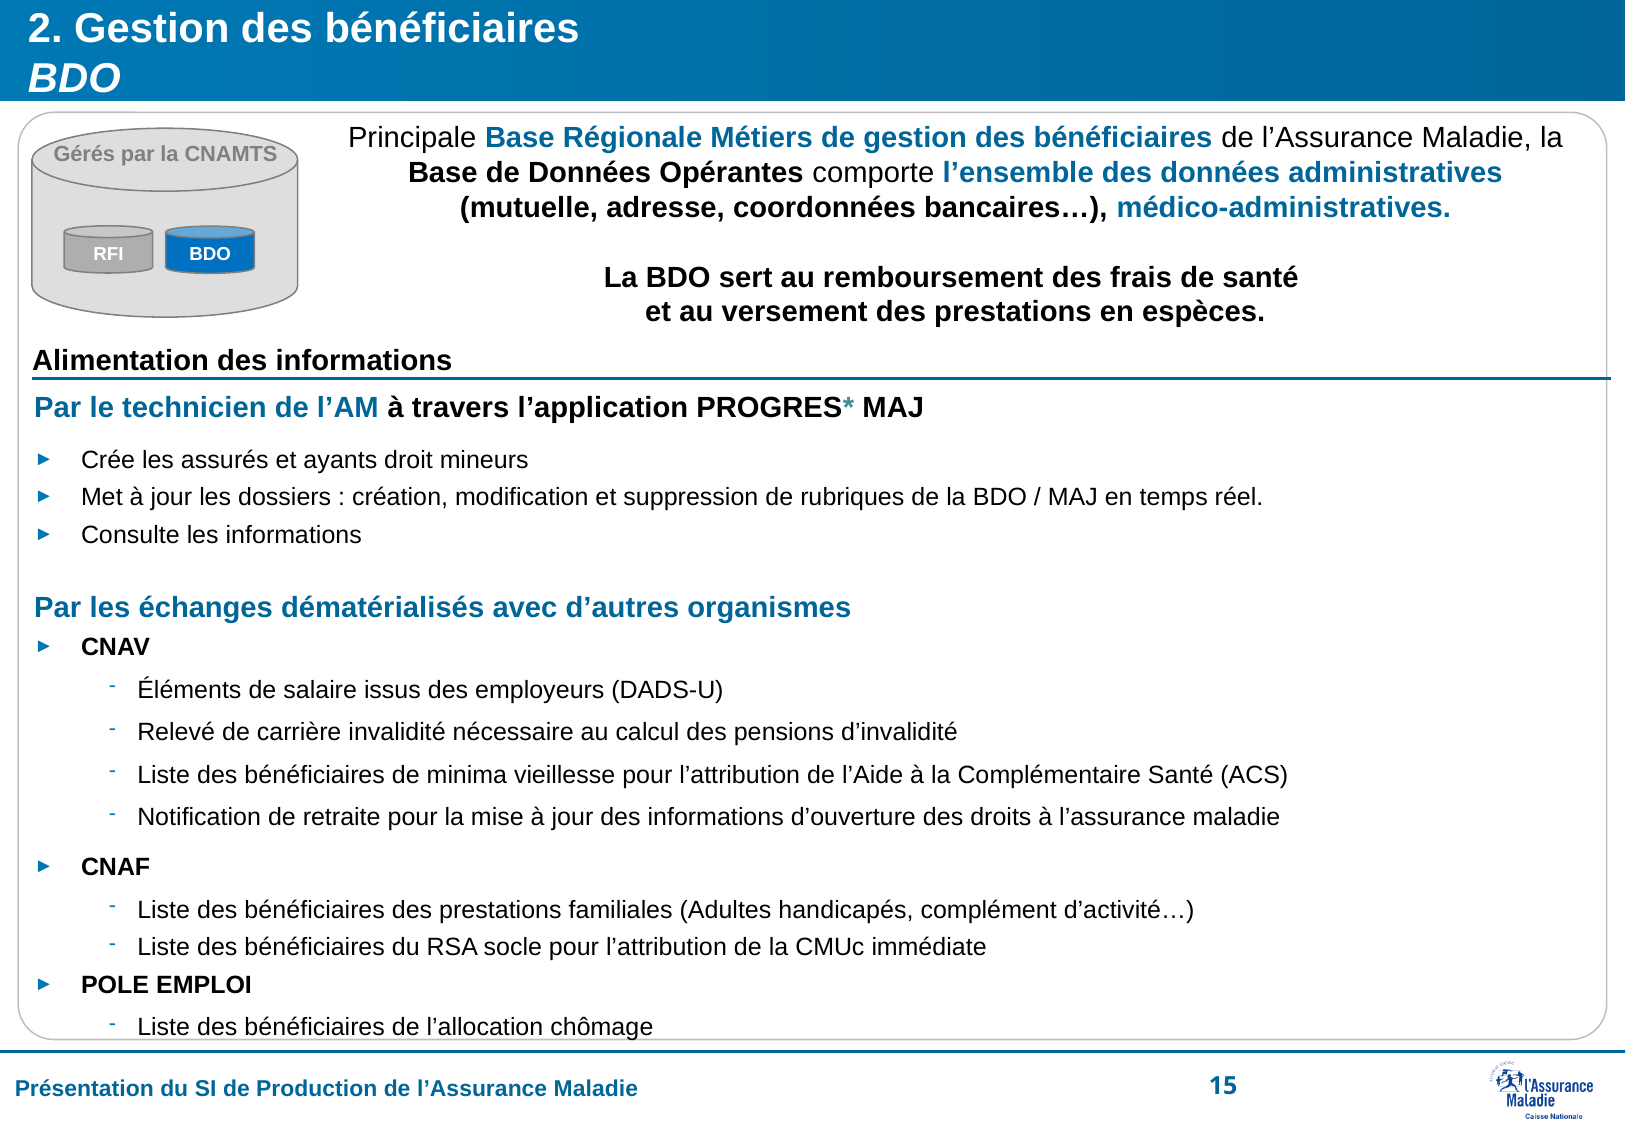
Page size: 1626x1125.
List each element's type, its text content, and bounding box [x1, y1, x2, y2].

text_box Par le technicien de l’AM à travers l’application PROGRES* MAJ Crée les assurés et ayants droit mineurs Met à jour les dossiers : création, modification et suppression de rubriques de la BDO / MAJ en temps réel. Consulte les informations Par les échanges dématérialisés avec d’autres organismes CNAV Éléments de salaire issus des employeurs (DADS-U) Relevé de carrière invalidité nécessaire au calcul des pensions d’invalidité Liste des bénéficiaires de minima vieillesse pour l’attribution de l’Aide à la Complémentaire Santé (ACS) Notification de retraite pour la mise à jour des informations d’ouverture des droits à l’assurance maladie CNAF Liste des bénéficiaires des prestations familiales (Adultes handicapés, complément d’activité…) Liste des bénéficiaires du RSA socle pour l’attribution de la CMUc immédiate POLE EMPLOI Liste des bénéficiaires de l’allocation chômage [34, 385, 1304, 1041]
text_box Alimentation des informations [32, 338, 1612, 377]
title 2. Gestion des bénéficiaires BDO [12, 3, 1595, 99]
text_box Principale Base Régionale Métiers de gestion des bénéficiaires de l’Assurance Maladie, la Base de Données Opérantes comporte l’ensemble des données administratives (mutuelle, adresse, coordonnées bancaires…), médico-administratives. La BDO sert au remboursement des frais de santé et au versement des prestations en espèces. [320, 136, 1592, 310]
text_box [101, 128, 229, 132]
text_box Gérés par la CNAMTS [31, 132, 300, 174]
title 3. Acteurs de santé Les Nomenclatures [165, 226, 255, 238]
picture [1484, 1056, 1595, 1120]
text_box [31, 174, 298, 318]
text_box BDO [165, 233, 255, 274]
text_box RFI [64, 233, 153, 274]
